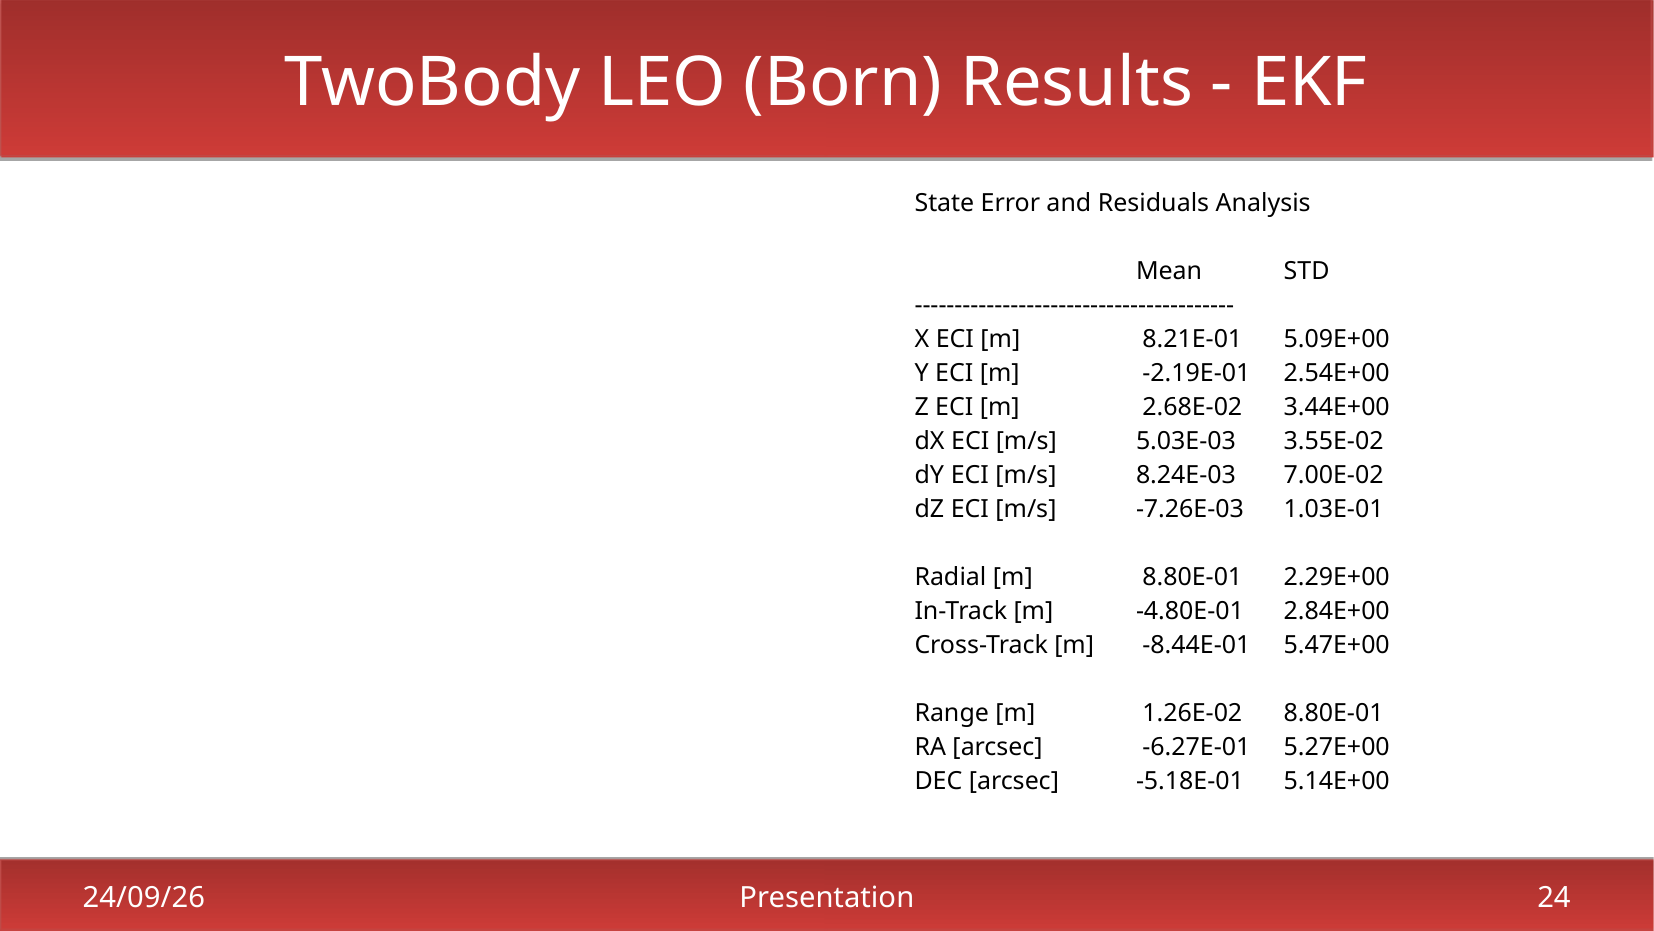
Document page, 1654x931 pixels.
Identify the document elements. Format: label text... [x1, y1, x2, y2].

picture [0, 857, 1654, 931]
picture [0, 0, 1654, 161]
title TwoBody LEO (Born) Results - EKF [59, 23, 1595, 133]
text_box State Error and Residuals Analysis Mean STD ---------------------------------------- X ECI [m] 8.21E-01 5.09E+00 Y ECI [m] -2.19E-01 2.54E+00 Z ECI [m] 2.68E-02 3.44E+00 dX ECI [m/s] 5.03E-03 3.55E-02 dY ECI [m/s] 8.24E-03 7.00E-02 dZ ECI [m/s] -7.26E-03 1.03E-01 Radial [m] 8.80E-01 2.29E+00 In-Track [m] -4.80E-01 2.84E+00 Cross-Track [m] -8.44E-01 5.47E+00 Range [m] 1.26E-02 8.80E-01 RA [arcsec] -6.27E-01 5.27E+00 DEC [arcsec] -5.18E-01 5.14E+00 [899, 177, 1595, 798]
